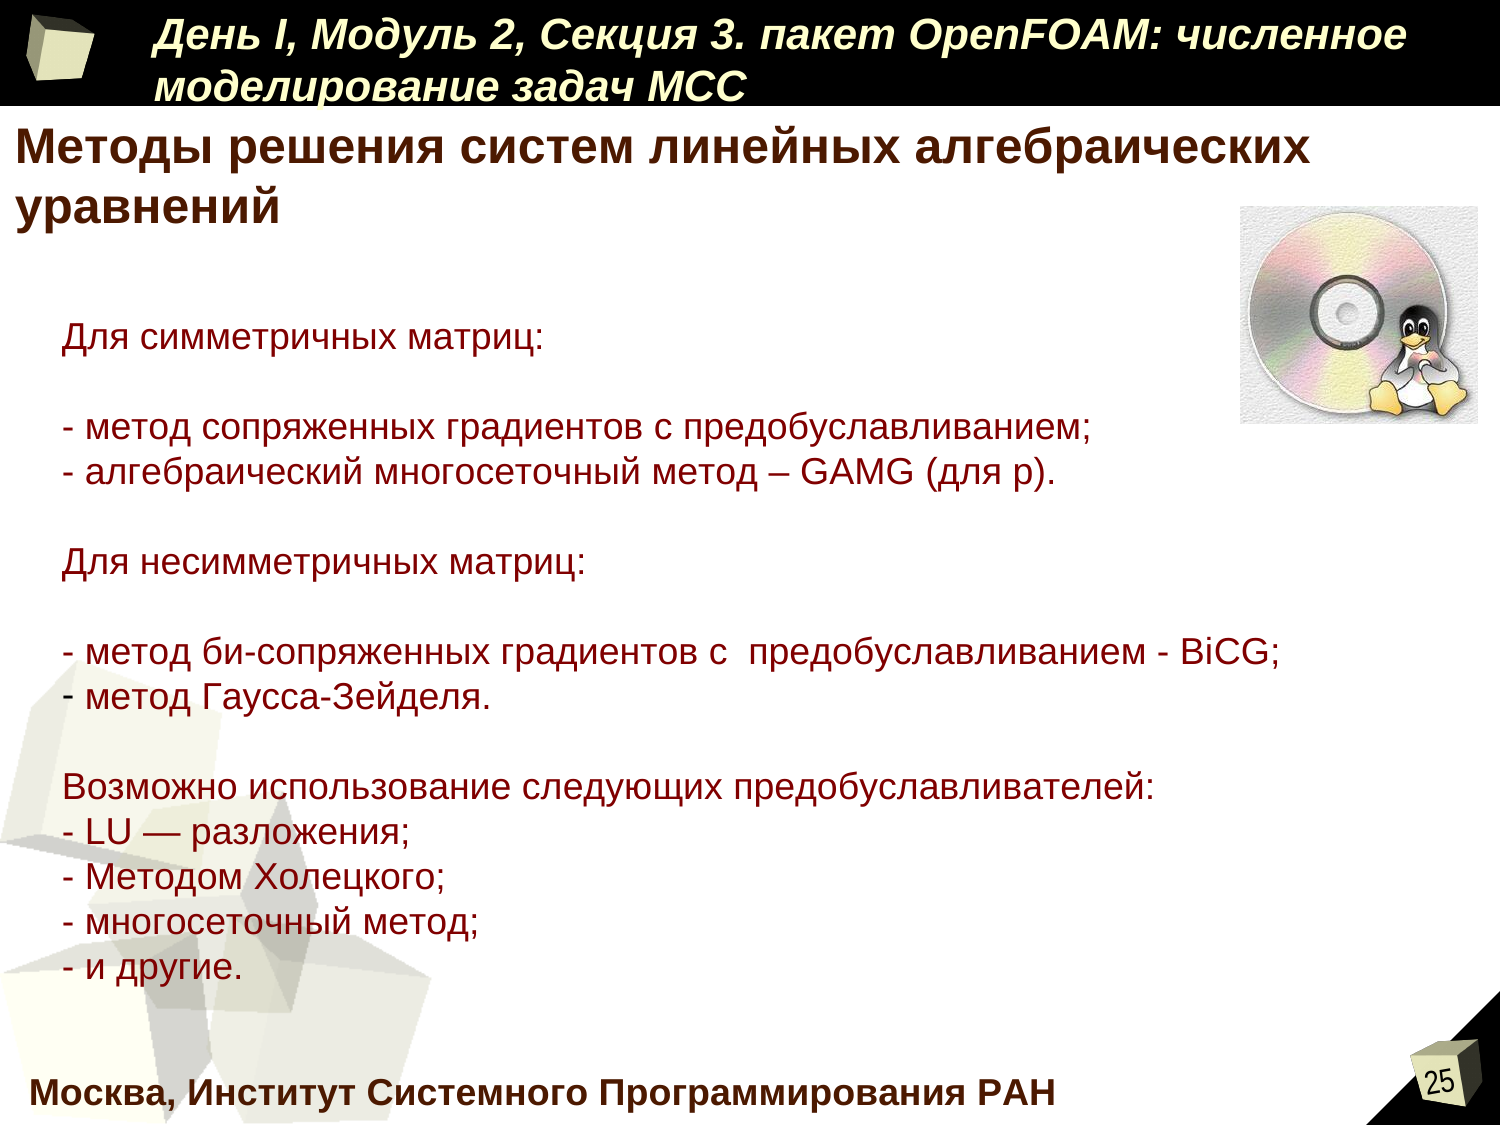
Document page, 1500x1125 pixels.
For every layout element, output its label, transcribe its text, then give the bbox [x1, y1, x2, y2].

picture [423, 1088, 433, 1102]
picture [0, 659, 433, 1125]
picture [1240, 242, 1478, 424]
text_box Методы решения систем линейных алгебраических уравнений [0, 106, 1500, 242]
text_box Для симметричных матриц: - метод сопряженных градиентов с предобуславливанием; - алгебраический многосеточный метод – GAMG (для p). Для несимметричных матриц: - метод би-сопряженных градиентов с предобуславливанием - BiCG; метод Гаусса-Зейделя. Возможно использование следующих предобуславливателей: - LU — разложения; - Методом Холецкого; - многосеточный метод; - и другие. [47, 304, 1453, 995]
